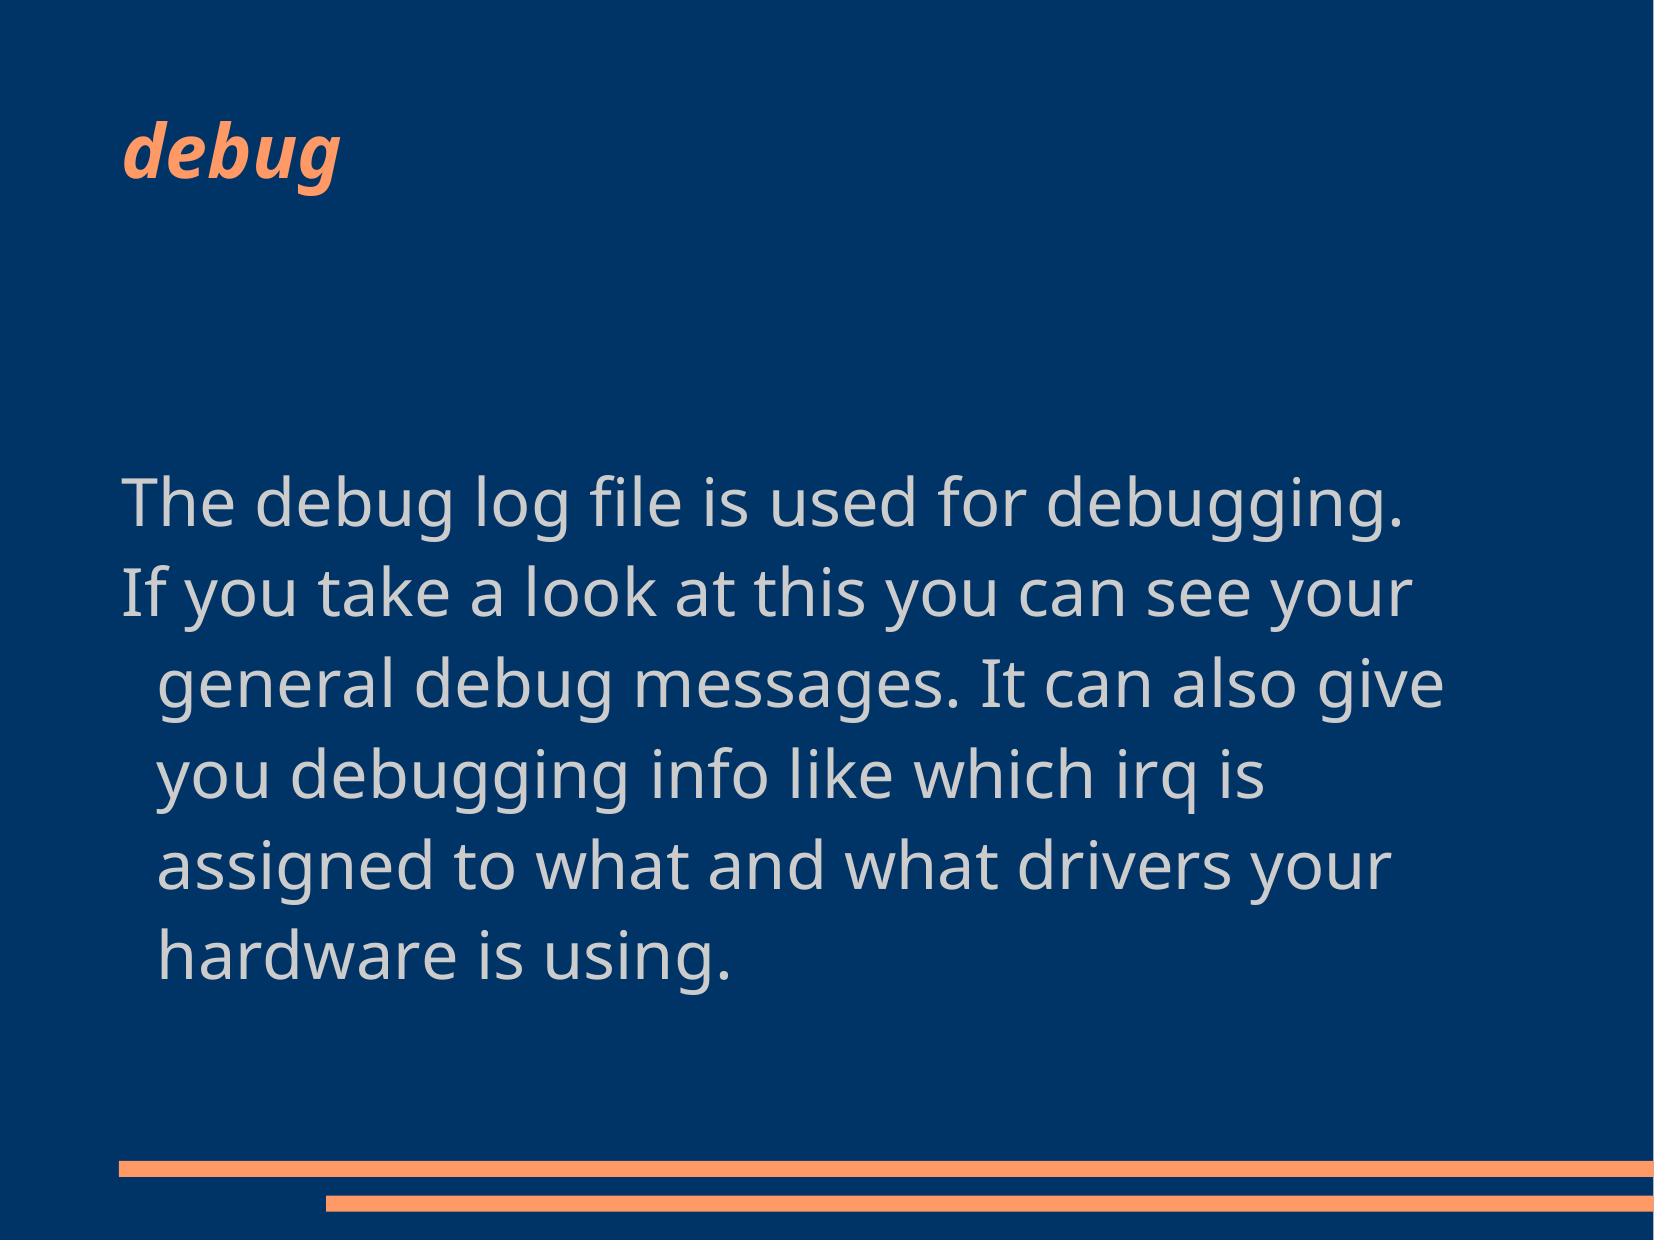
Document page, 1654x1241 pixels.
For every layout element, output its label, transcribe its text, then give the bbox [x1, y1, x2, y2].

title debug [121, 46, 1534, 254]
subtitle The debug log file is used for debugging. If you take a look at this you can see your general debug messages. It can also give you debugging info like which irq is assigned to what and what drivers your hardware is using. [121, 322, 1561, 1133]
